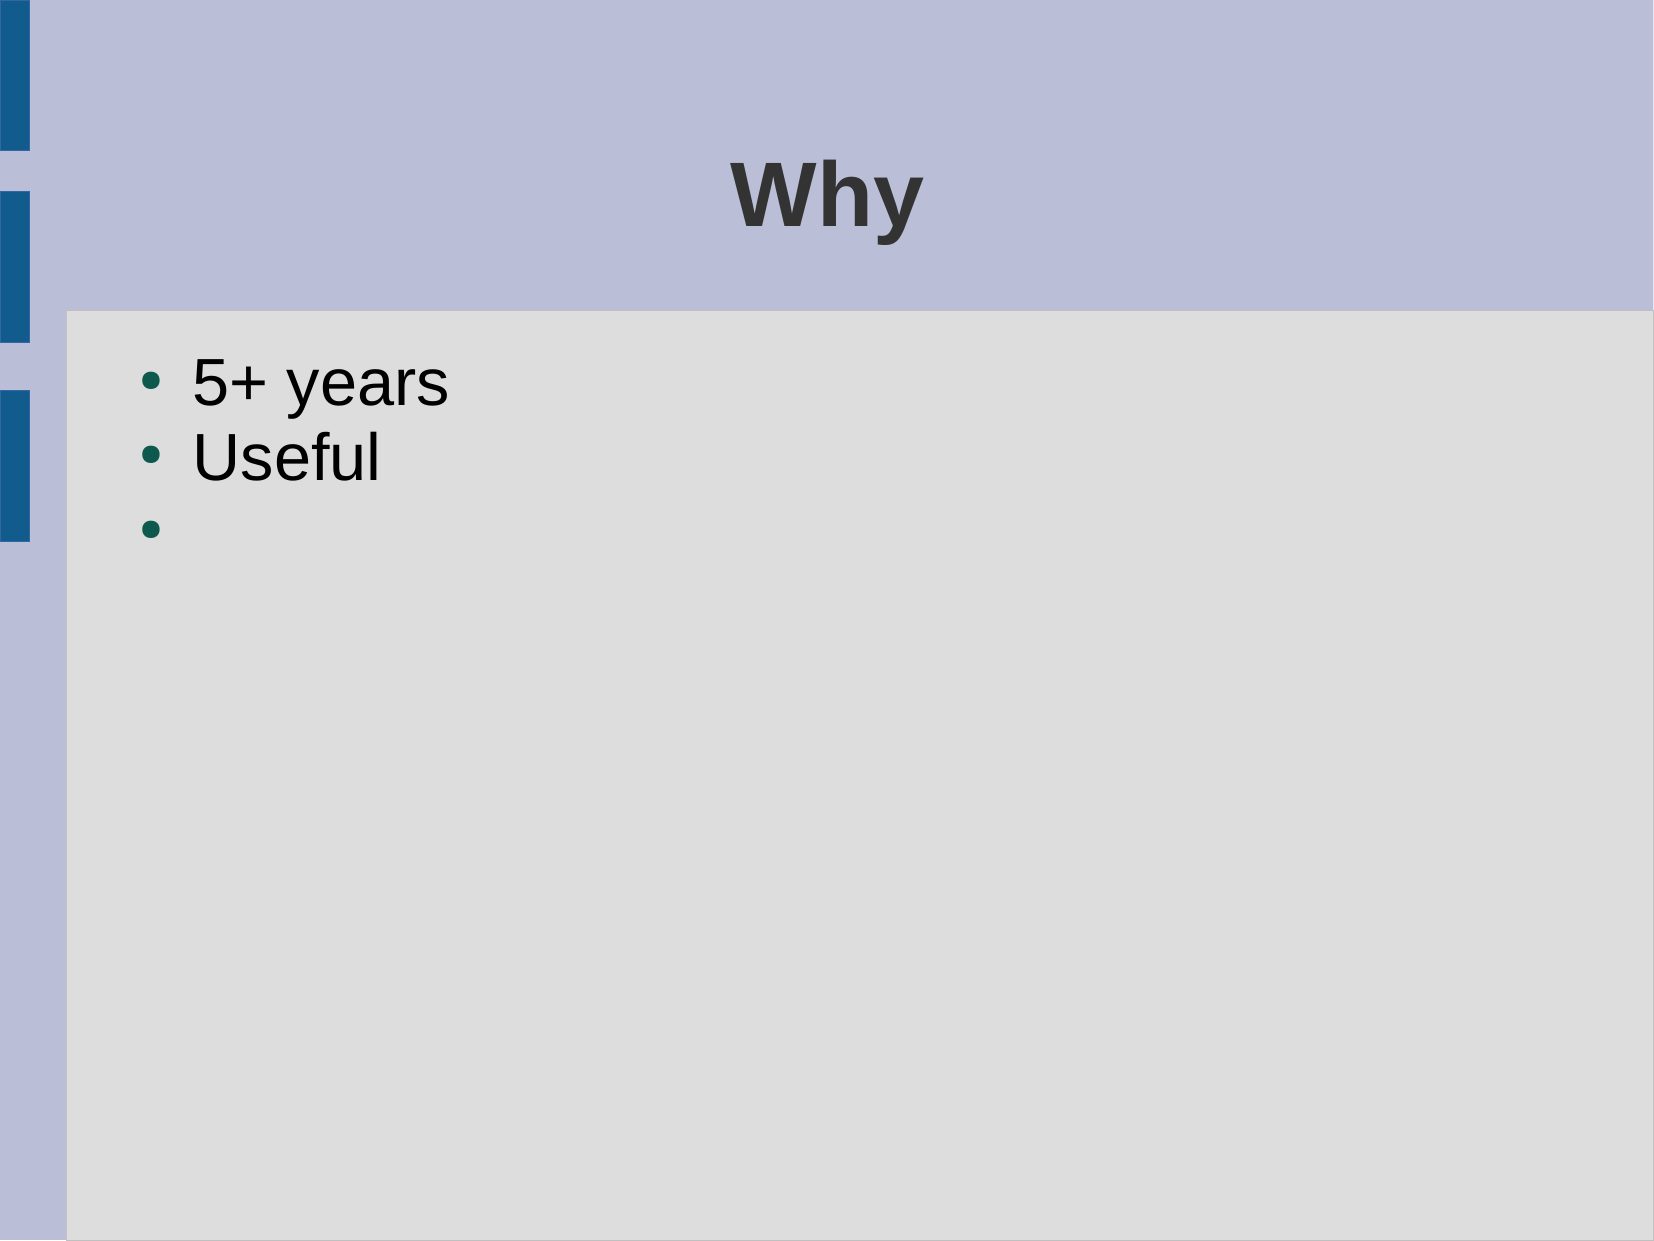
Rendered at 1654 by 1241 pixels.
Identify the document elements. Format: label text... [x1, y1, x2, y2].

title Why [121, 91, 1534, 299]
list 5+ years Useful [121, 344, 1534, 1127]
